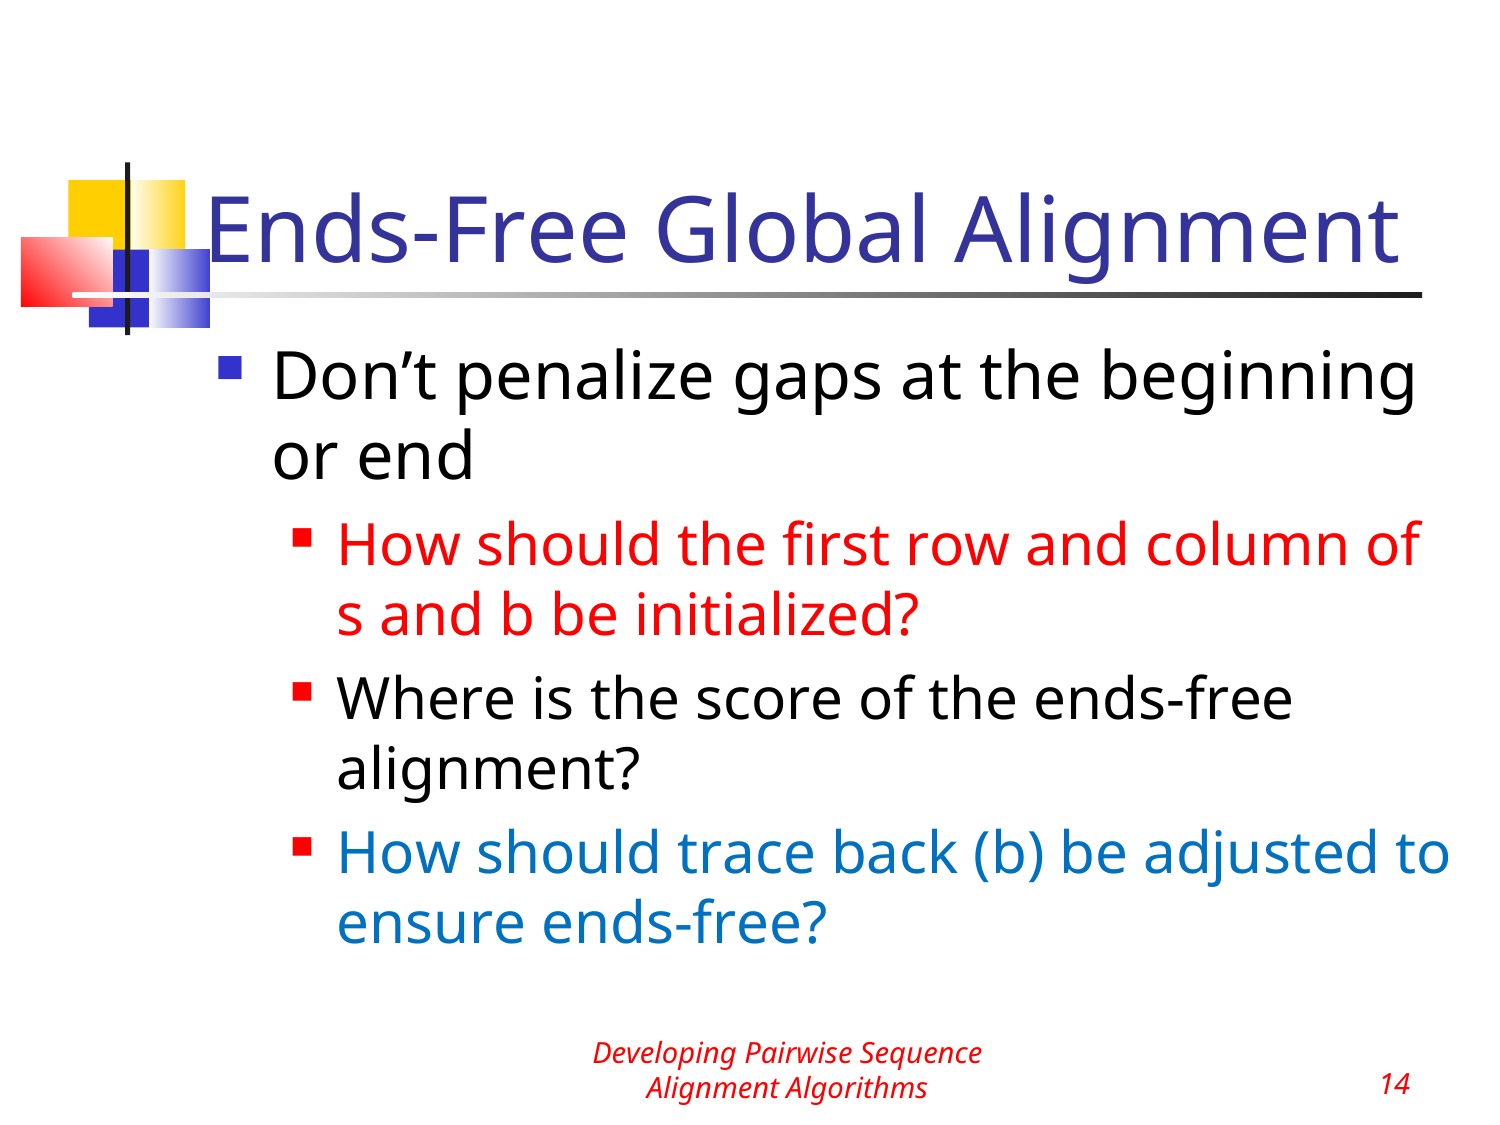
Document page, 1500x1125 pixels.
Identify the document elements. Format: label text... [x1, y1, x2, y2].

list Don’t penalize gaps at the beginning or end How should the first row and column of s and b be initialized? Where is the score of the ends-free alignment? How should trace back (b) be adjusted to ensure ends-free? [200, 324, 1476, 1001]
title Ends-Free Global Alignment [188, 53, 1468, 289]
text_box Developing Pairwise Sequence Alignment Algorithms [512, 1037, 1063, 1113]
text_box <number> [1112, 1037, 1426, 1113]
